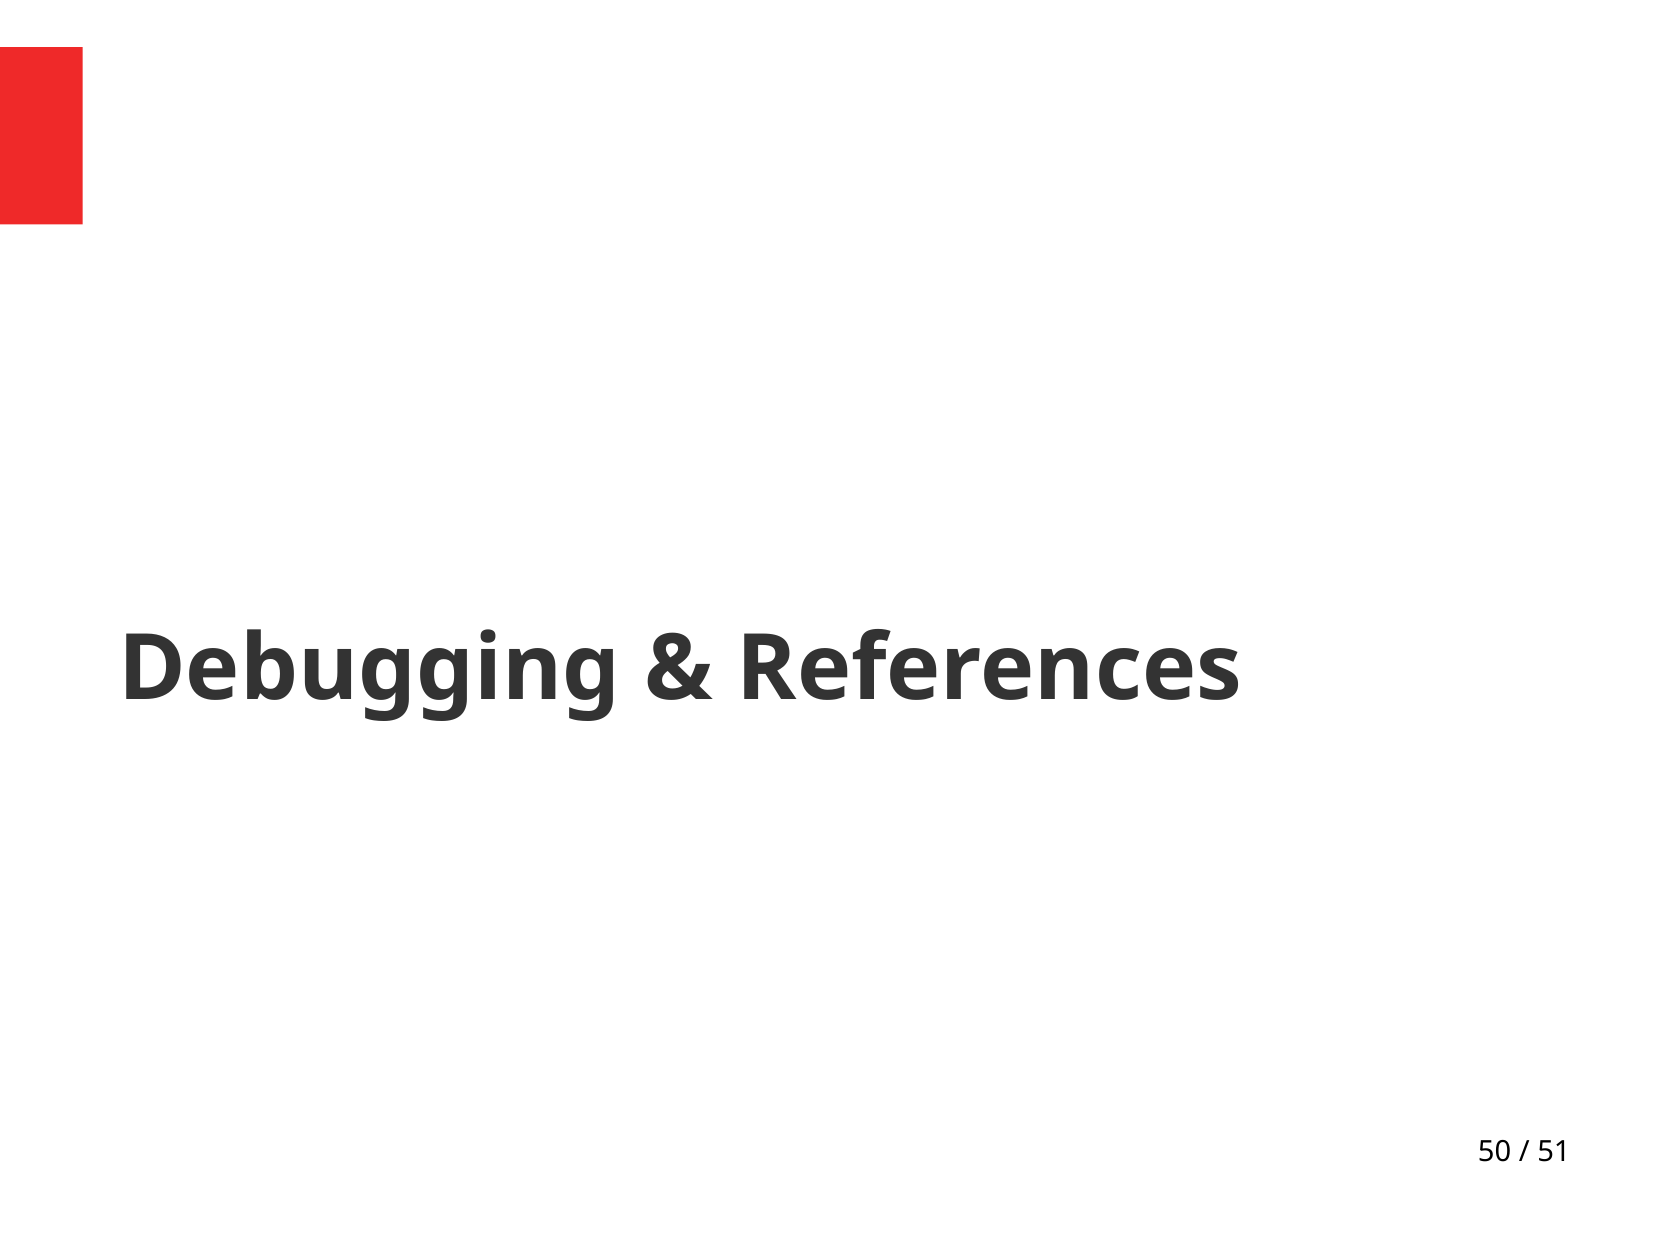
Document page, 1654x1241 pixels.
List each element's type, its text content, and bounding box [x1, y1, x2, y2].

title Debugging & References [118, 560, 1571, 768]
